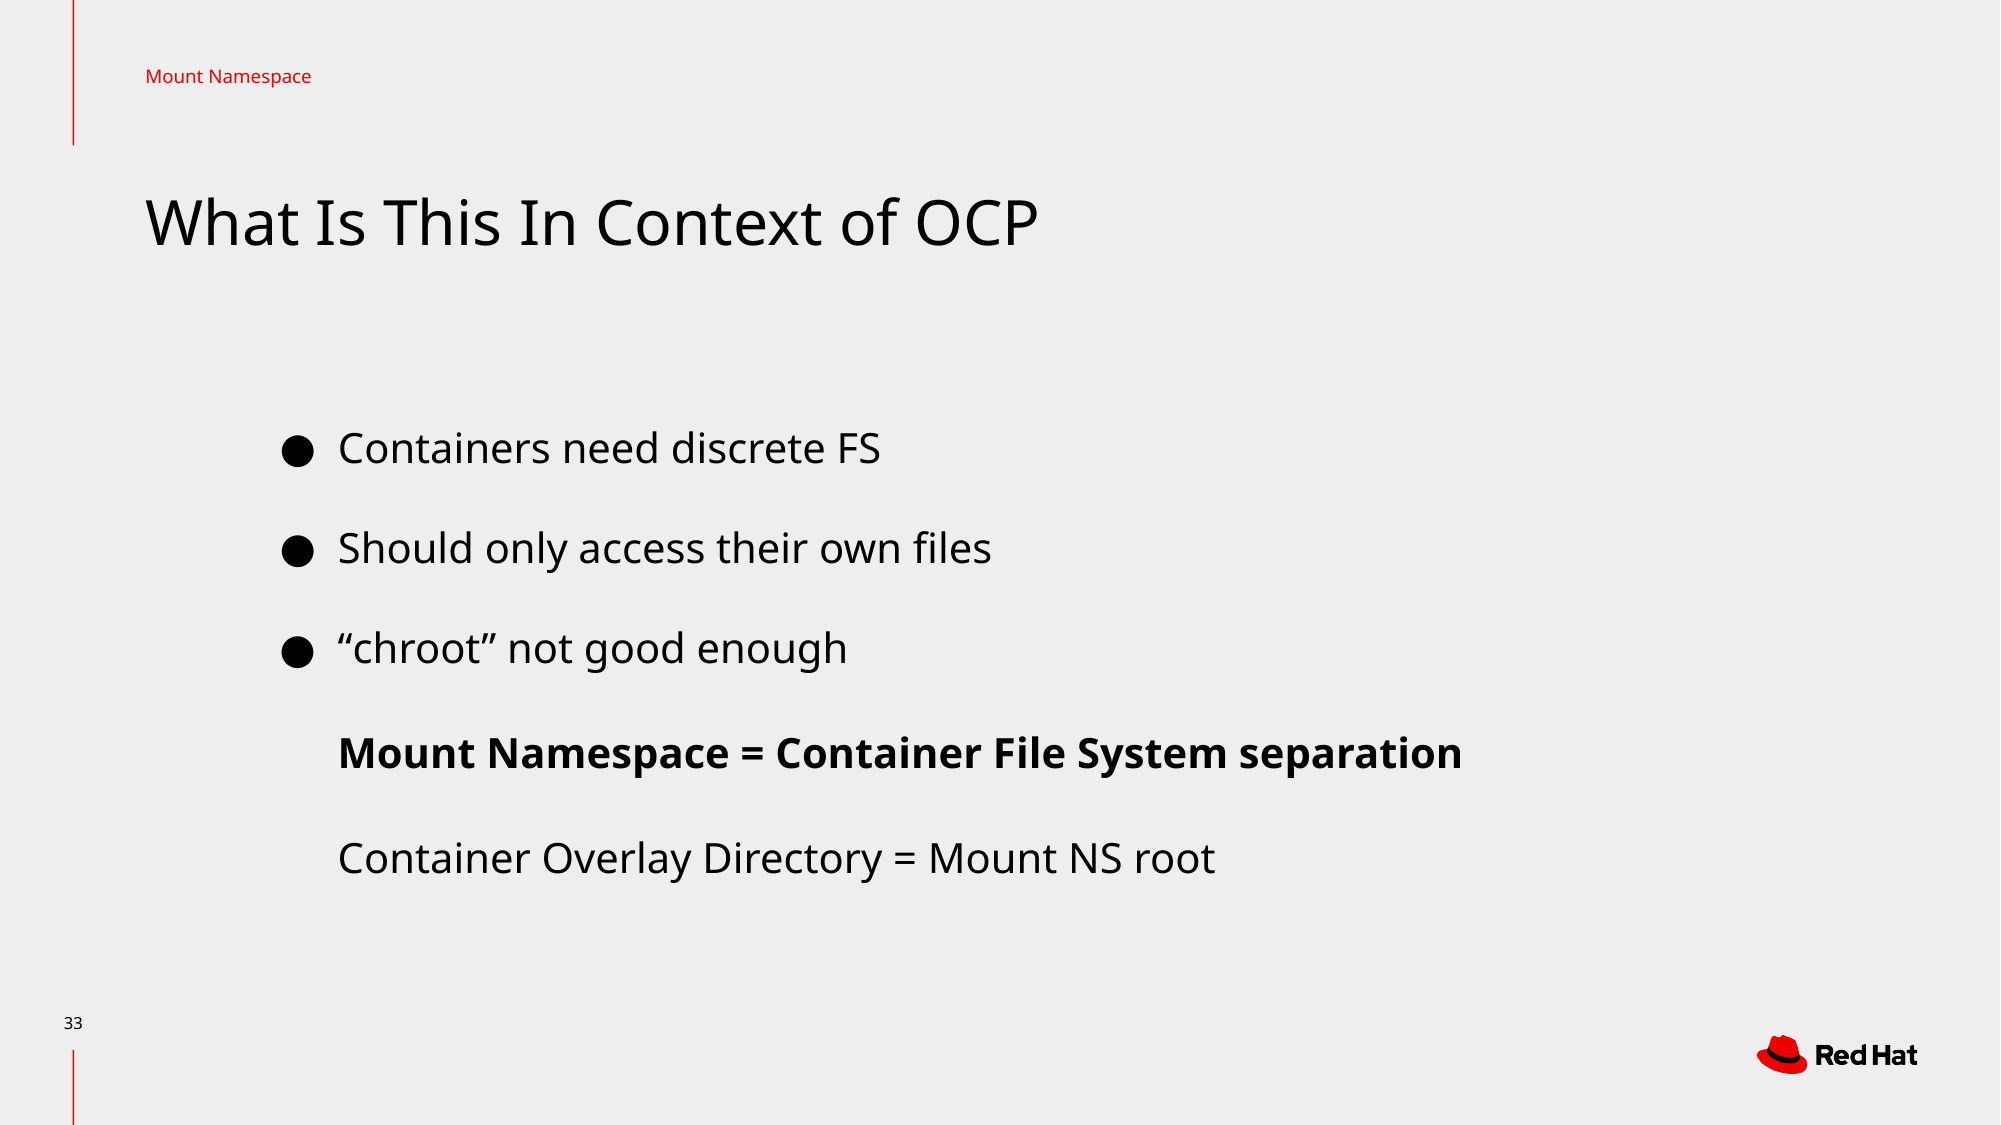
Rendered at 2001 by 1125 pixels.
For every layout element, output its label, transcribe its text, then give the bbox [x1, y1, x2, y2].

title Should only access their own files [262, 466, 1832, 543]
title What Is This In Context of OCP [73, 156, 1713, 269]
subtitle Mount Namespace [73, 9, 919, 143]
title Containers need discrete FS [262, 366, 1832, 443]
title “chroot” not good enough Mount Namespace = Container File System separation Container Overlay Directory = Mount NS root [262, 567, 1832, 962]
picture [1757, 1035, 1918, 1074]
slide_number <number> [13, 1012, 134, 1036]
